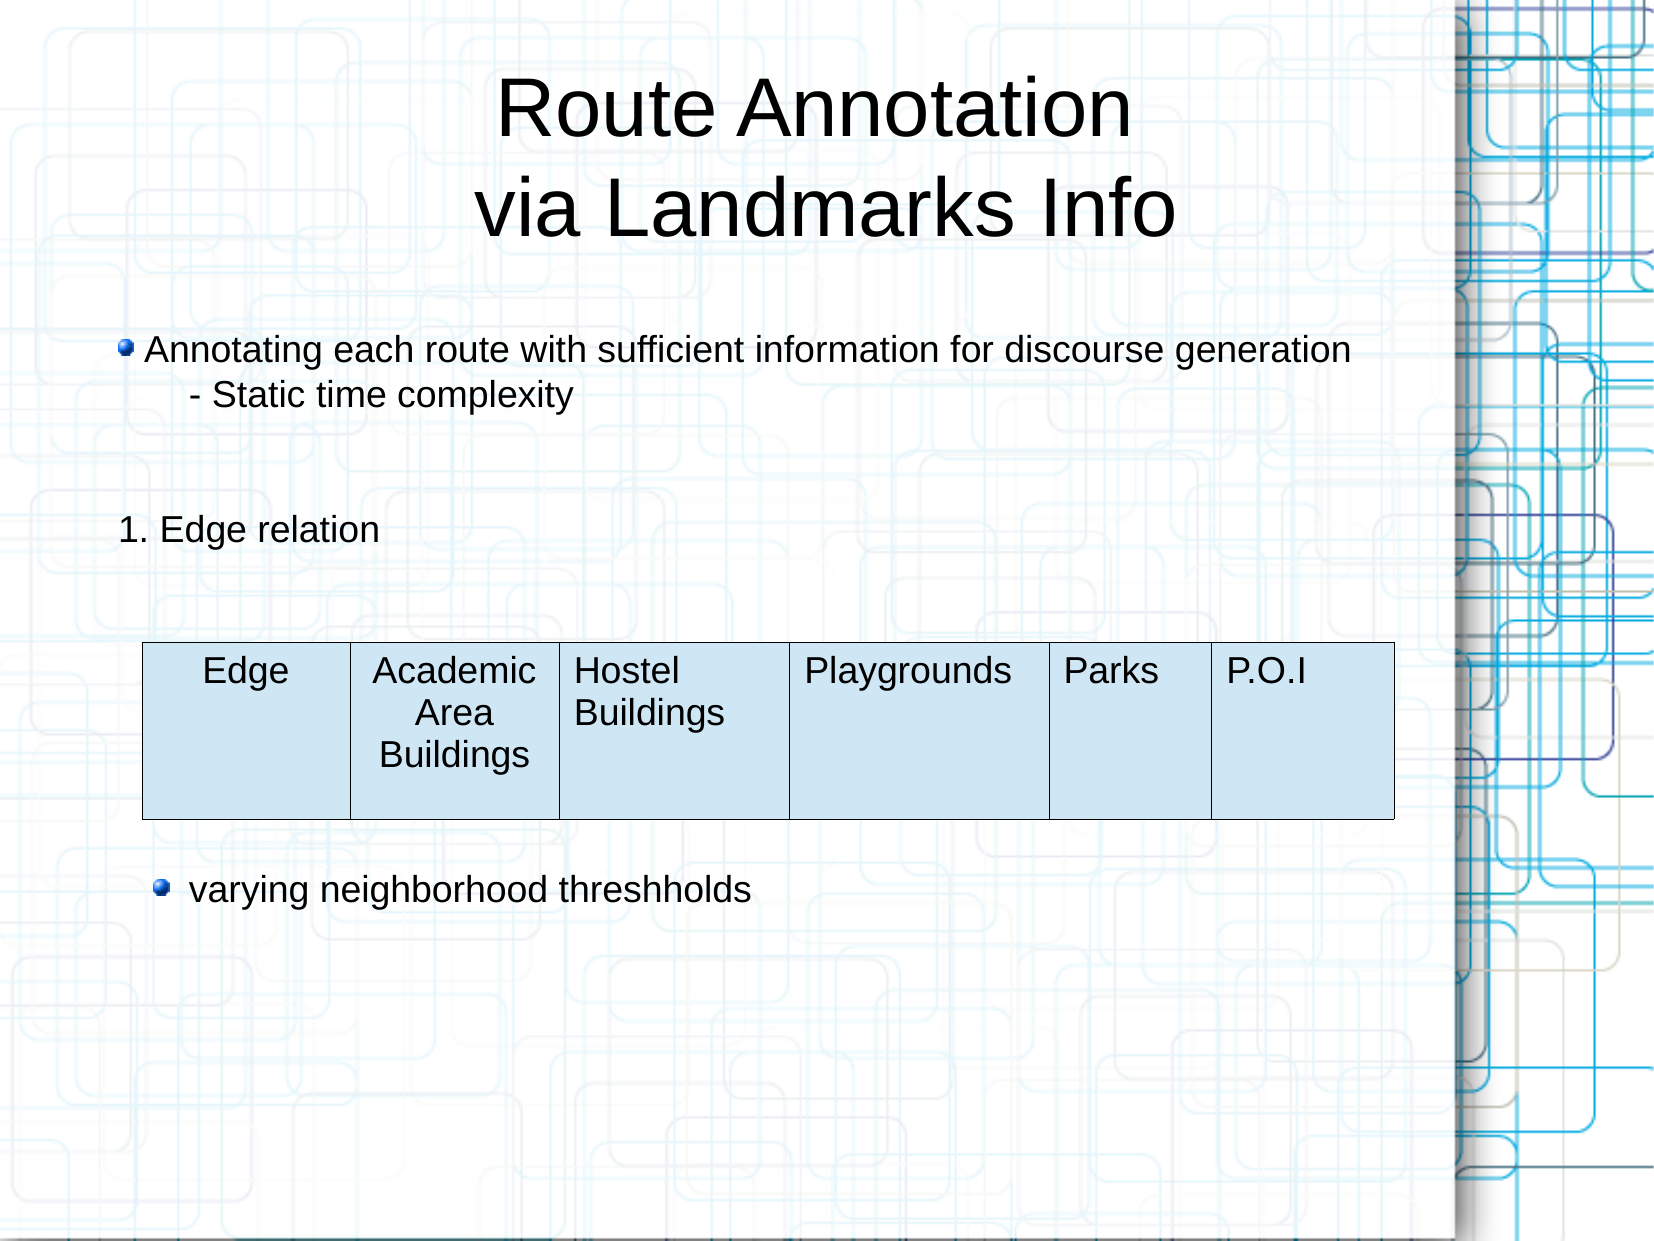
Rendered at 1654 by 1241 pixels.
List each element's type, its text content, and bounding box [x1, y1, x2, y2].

text_box Route Annotation via Landmarks Info [82, 49, 1571, 257]
table_header P.O.I [1212, 643, 1394, 819]
table_header Edge [143, 643, 350, 819]
text_box Annotating each route with sufficient information for discourse generation - Static time complexity 1. Edge relation varying neighborhood threshholds [118, 324, 1571, 1115]
picture [0, 0, 1654, 1241]
table_header Parks [1050, 643, 1211, 819]
table_header Hostel Buildings [560, 643, 789, 819]
table_header Academic Area Buildings [351, 643, 559, 819]
table_header Playgrounds [790, 643, 1049, 819]
